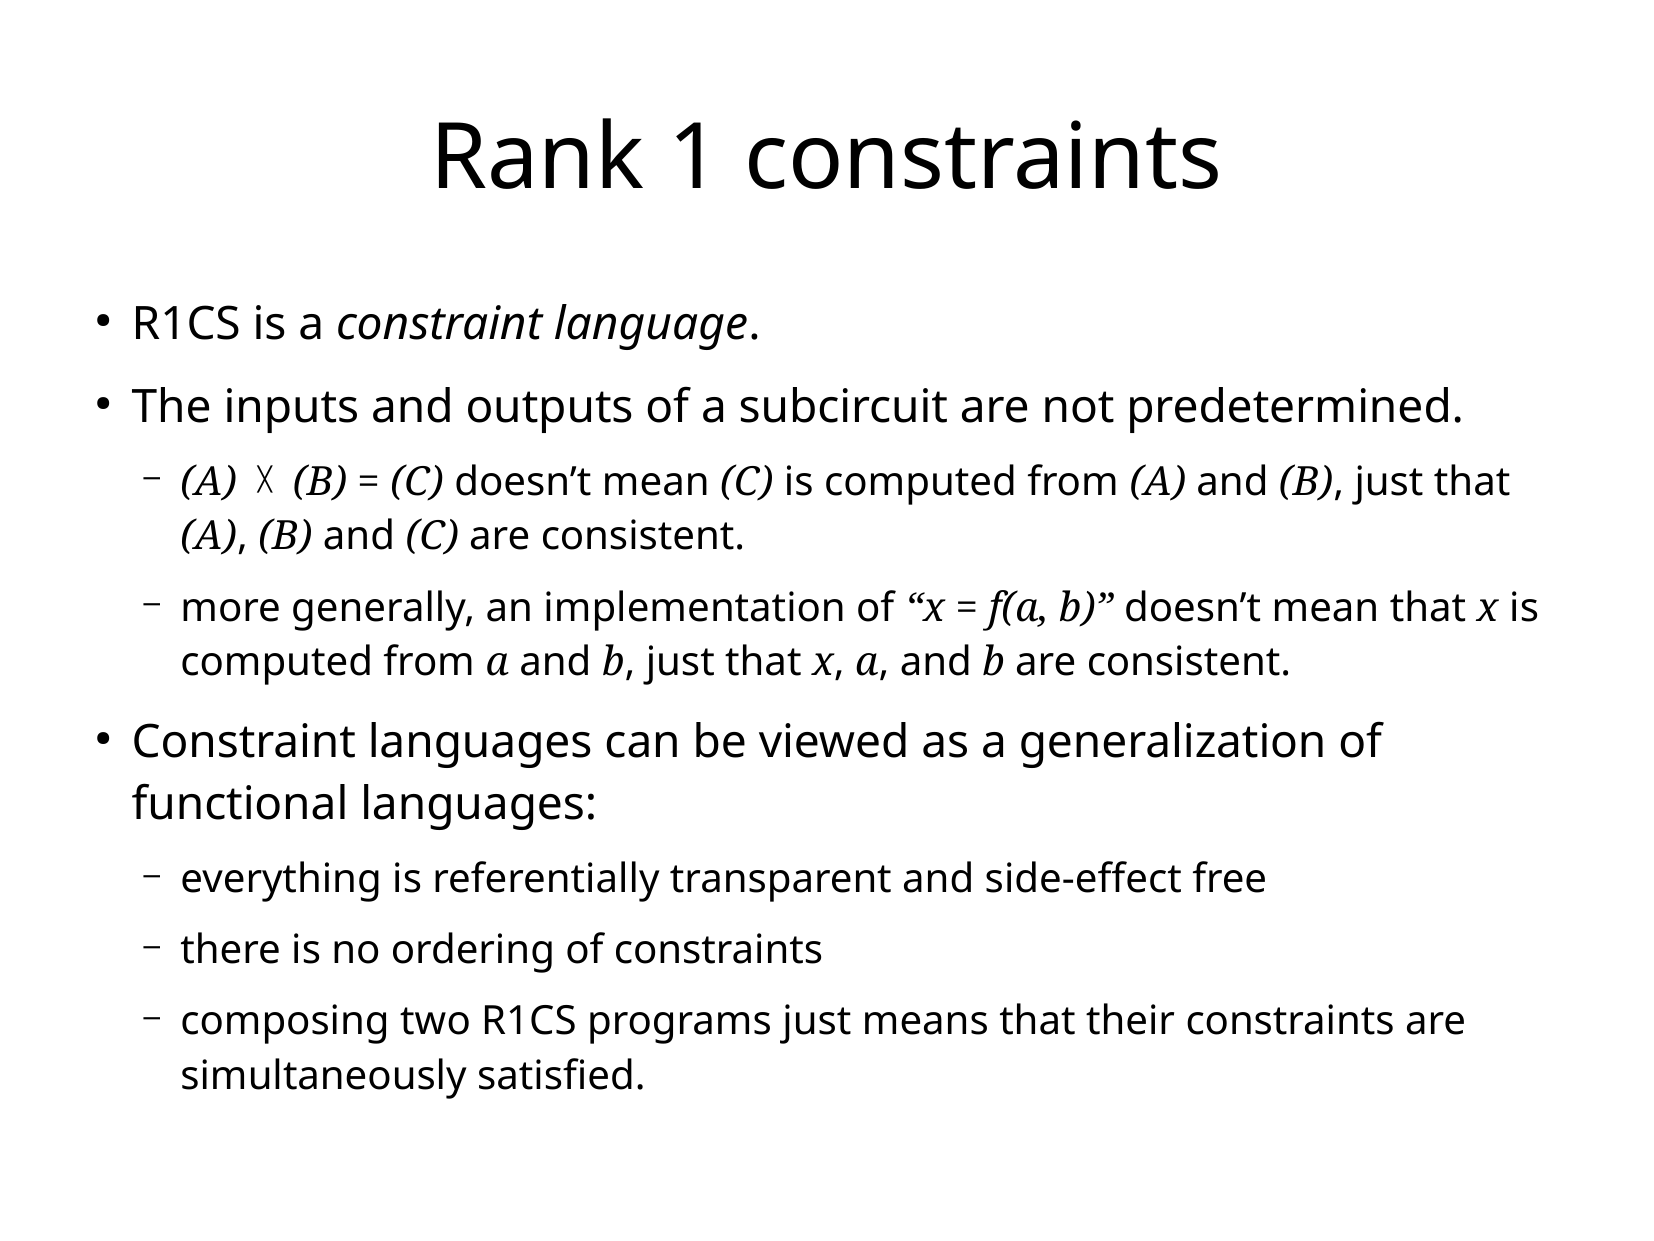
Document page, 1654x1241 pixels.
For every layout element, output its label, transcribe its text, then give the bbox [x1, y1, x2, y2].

list R1CS is a constraint language. The inputs and outputs of a subcircuit are not predetermined. (A) ╳ (B) = (C) doesn’t mean (C) is computed from (A) and (B), just that (A), (B) and (C) are consistent. more generally, an implementation of “x = f(a, b)” doesn’t mean that x is computed from a and b, just that x, a, and b are consistent. Constraint languages can be viewed as a generalization of functional languages: everything is referentially transparent and side-effect free there is no ordering of constraints composing two R1CS programs just means that their constraints are simultaneously satisfied. [82, 290, 1560, 1111]
title Rank 1 constraints [82, 49, 1571, 257]
